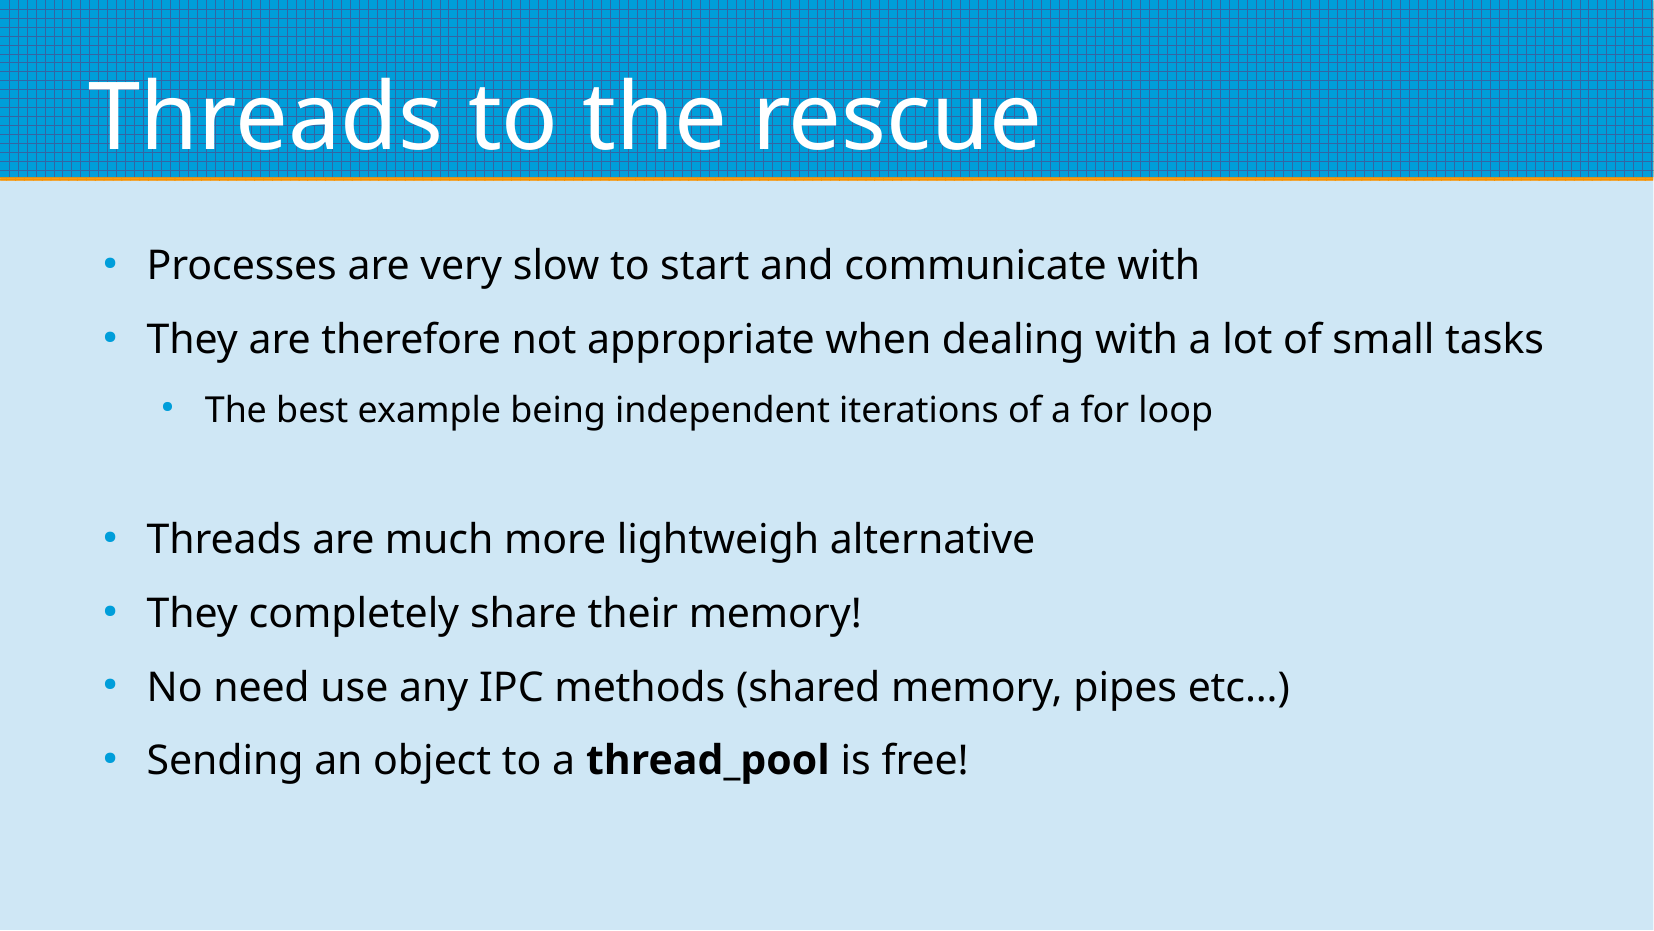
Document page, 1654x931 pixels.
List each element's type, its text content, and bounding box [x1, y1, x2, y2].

title Threads to the rescue [88, 14, 1565, 178]
list Processes are very slow to start and communicate with They are therefore not appropriate when dealing with a lot of small tasks The best example being independent iterations of a for loop Threads are much more lightweigh alternative They completely share their memory! No need use any IPC methods (shared memory, pipes etc…) Sending an object to a thread_pool is free! [88, 236, 1565, 813]
